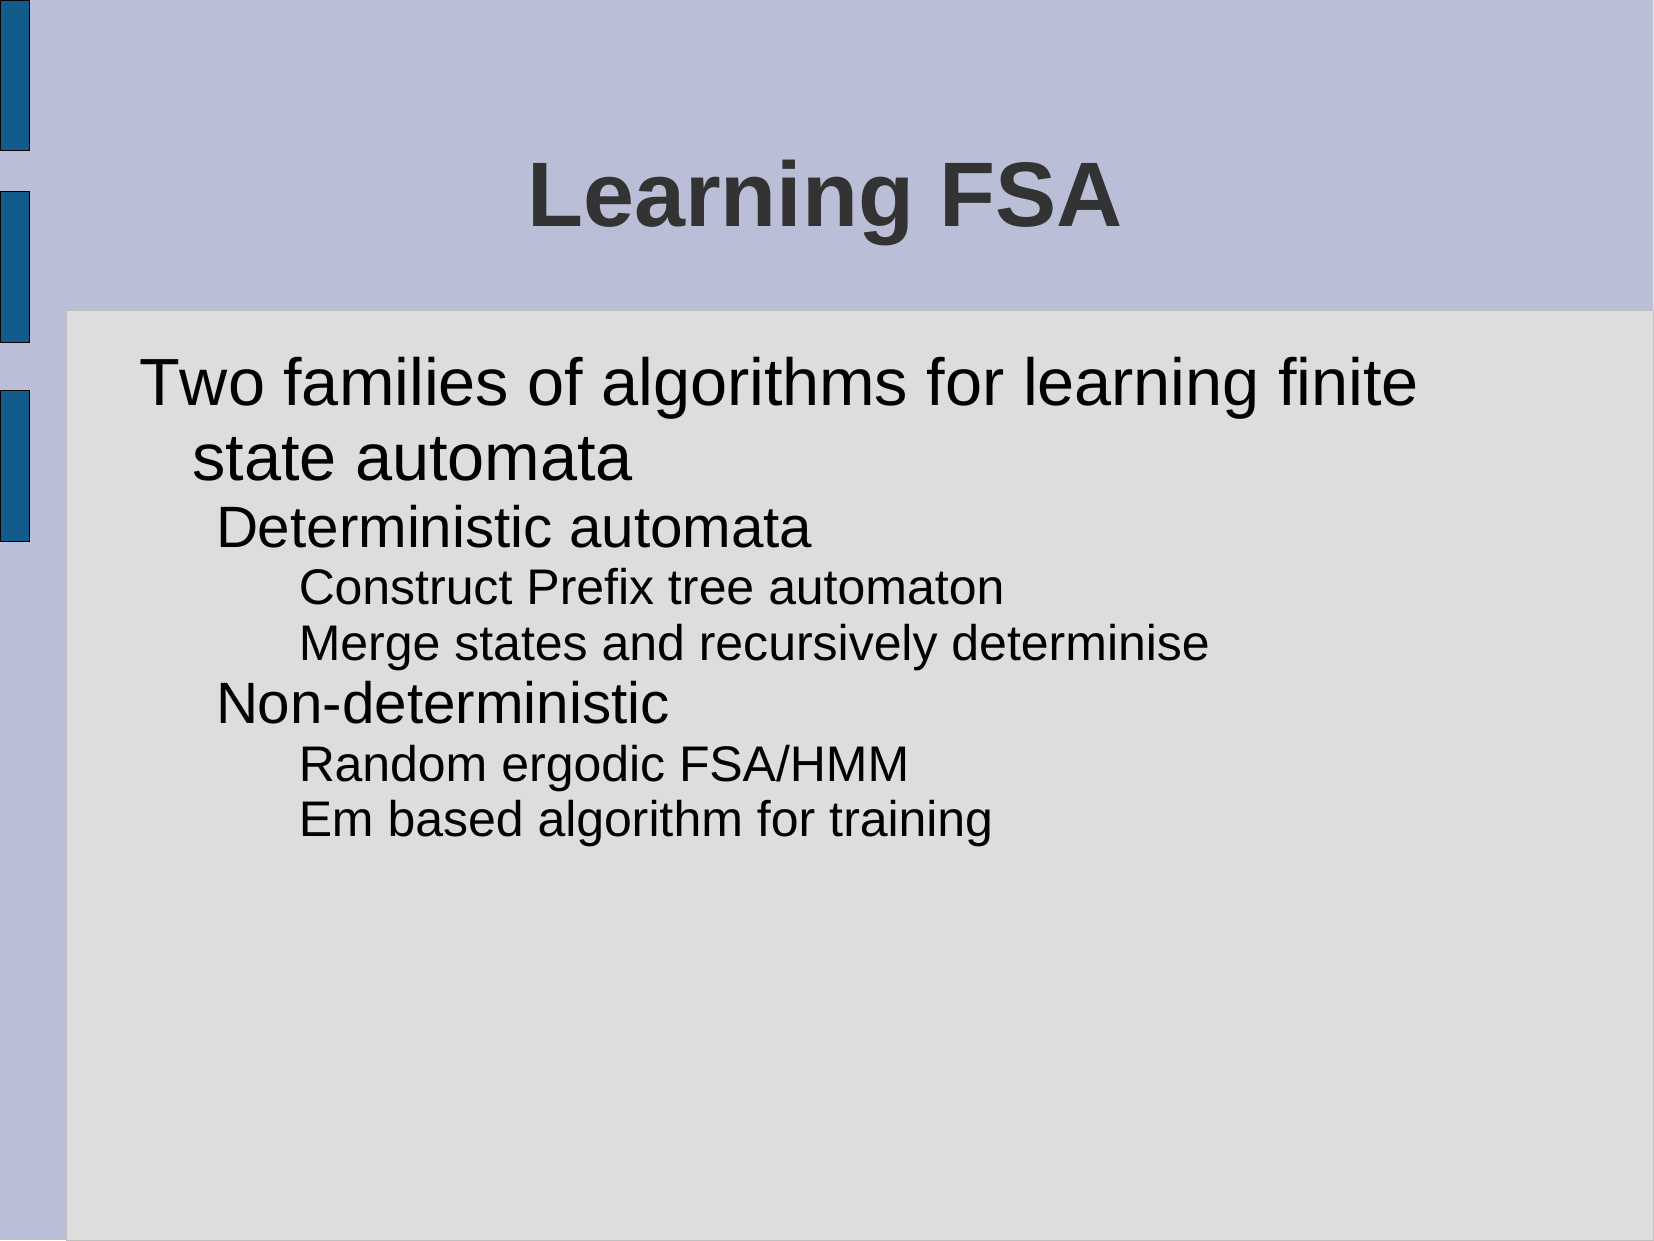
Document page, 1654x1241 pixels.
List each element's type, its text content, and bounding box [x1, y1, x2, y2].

list Two families of algorithms for learning finite state automata Deterministic automata Construct Prefix tree automaton Merge states and recursively determinise Non-deterministic Random ergodic FSA/HMM Em based algorithm for training [121, 344, 1534, 1127]
title Learning FSA [121, 91, 1534, 299]
